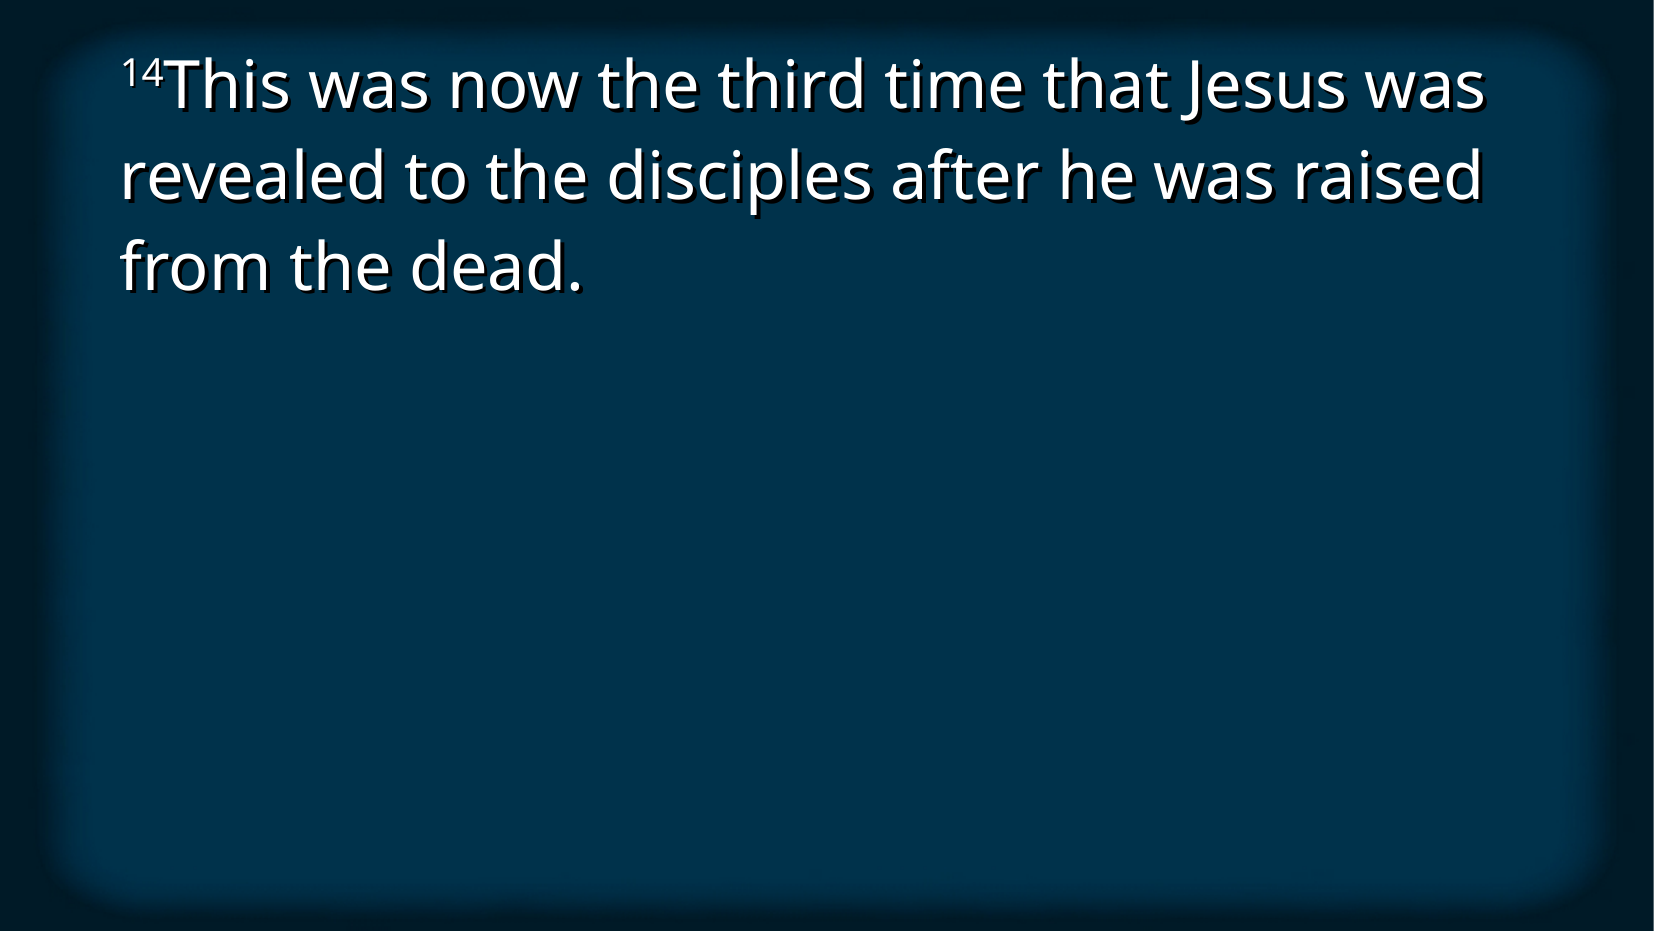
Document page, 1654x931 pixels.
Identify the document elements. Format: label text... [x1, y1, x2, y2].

text_box 14This was now the third time that Jesus was revealed to the disciples after he was raised from the dead. [105, 30, 1561, 312]
picture [0, 0, 1654, 931]
